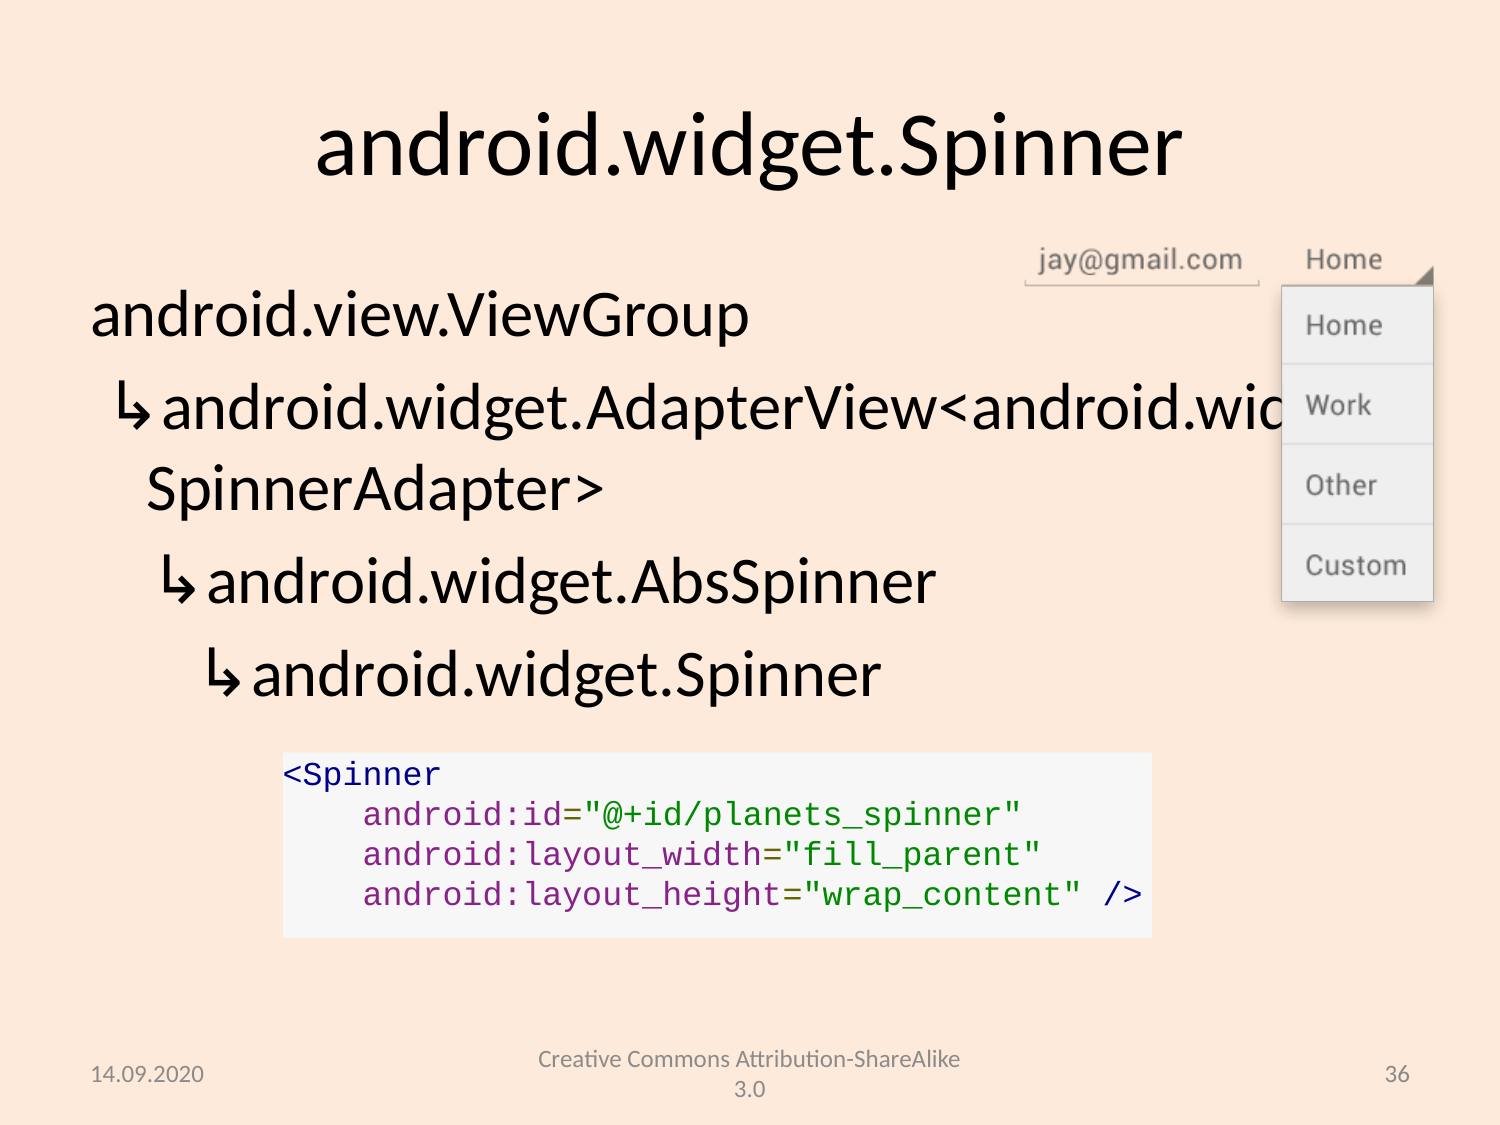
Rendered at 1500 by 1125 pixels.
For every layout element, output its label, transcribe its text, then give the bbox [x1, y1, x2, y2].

title android.widget.Spinner [75, 45, 1425, 233]
picture [1009, 219, 1500, 638]
list android.view.ViewGroup ↳android.widget.AdapterView<android.widget.SpinnerAdapter> ↳android.widget.AbsSpinner ↳android.widget.Spinner [75, 262, 1425, 1005]
footer Creative Commons Attribution-ShareAlike 3.0 [512, 1042, 988, 1103]
slide_number <number> [1074, 1042, 1425, 1103]
text_box <Spinner android:id="@+id/planets_spinner" android:layout_width="fill_parent" android:layout_height="wrap_content" /> [282, 752, 1153, 939]
